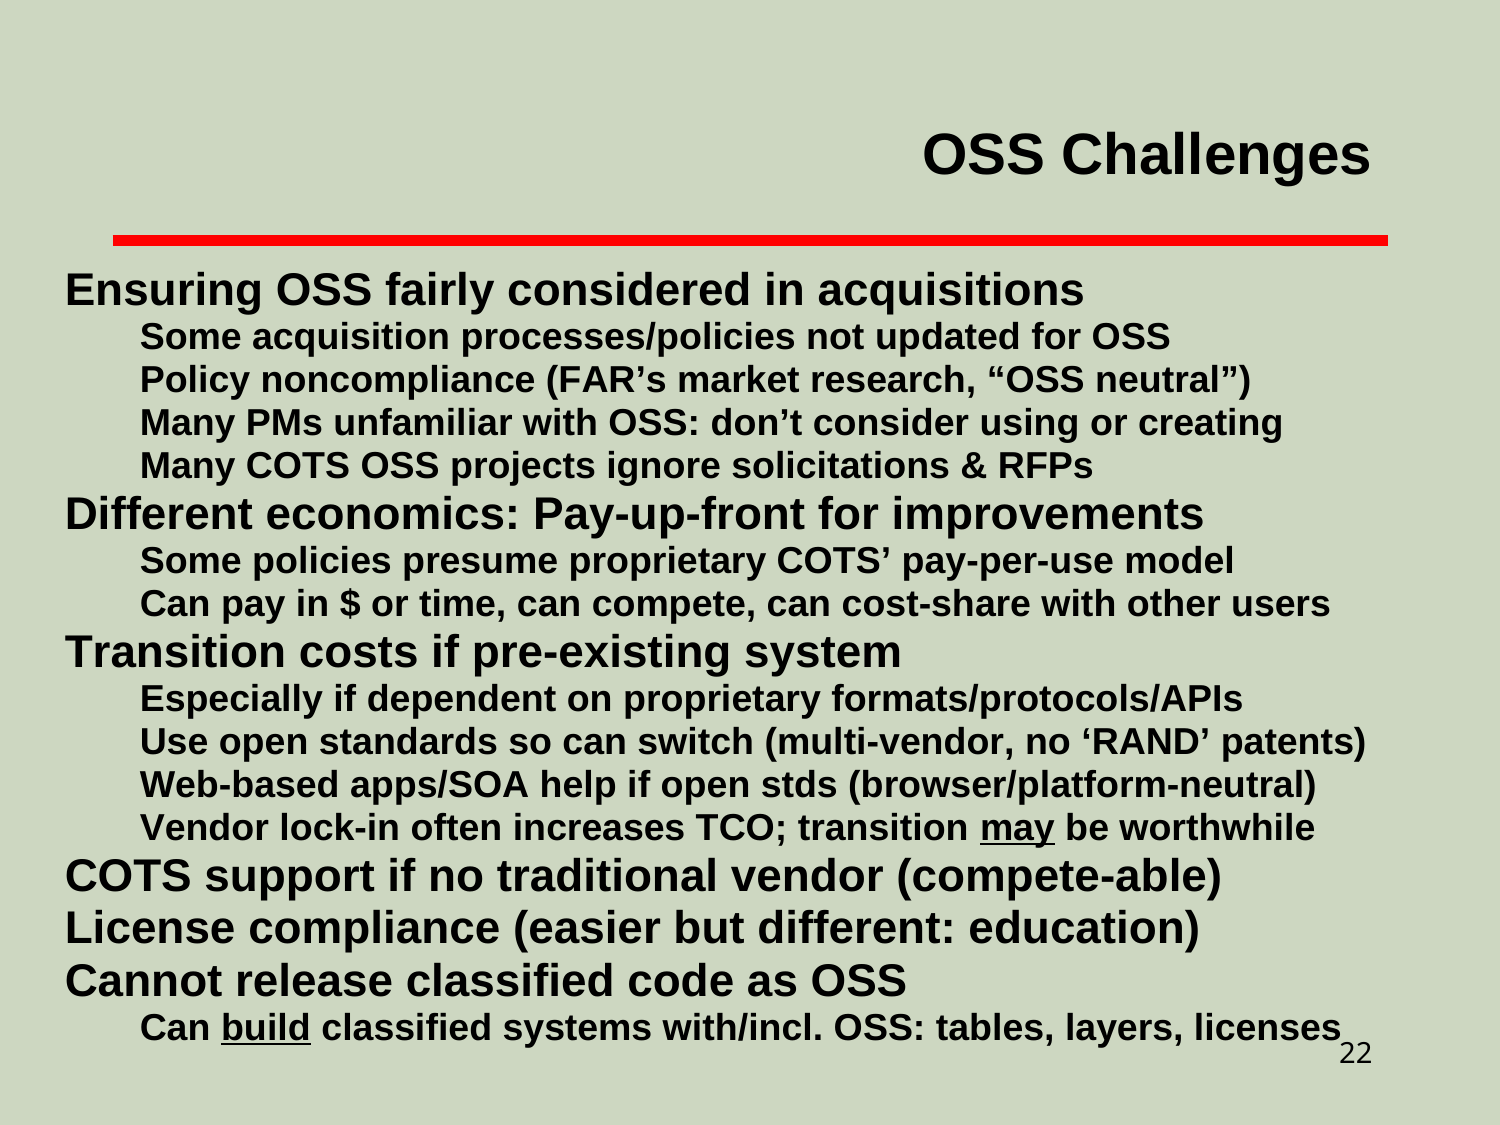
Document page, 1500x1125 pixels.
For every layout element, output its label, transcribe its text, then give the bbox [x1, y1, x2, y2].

list Ensuring OSS fairly considered in acquisitions Some acquisition processes/policies not updated for OSS Policy noncompliance (FAR’s market research, “OSS neutral”) Many PMs unfamiliar with OSS: don’t consider using or creating Many COTS OSS projects ignore solicitations & RFPs Different economics: Pay-up-front for improvements Some policies presume proprietary COTS’ pay-per-use model Can pay in $ or time, can compete, can cost-share with other users Transition costs if pre-existing system Especially if dependent on proprietary formats/protocols/APIs Use open standards so can switch (multi-vendor, no ‘RAND’ patents) Web-based apps/SOA help if open stds (browser/platform-neutral) Vendor lock-in often increases TCO; transition may be worthwhile COTS support if no traditional vendor (compete-able) License compliance (easier but different: education) Cannot release classified code as OSS Can build classified systems with/incl. OSS: tables, layers, licenses [49, 265, 1435, 1066]
title OSS Challenges [337, 85, 1388, 224]
